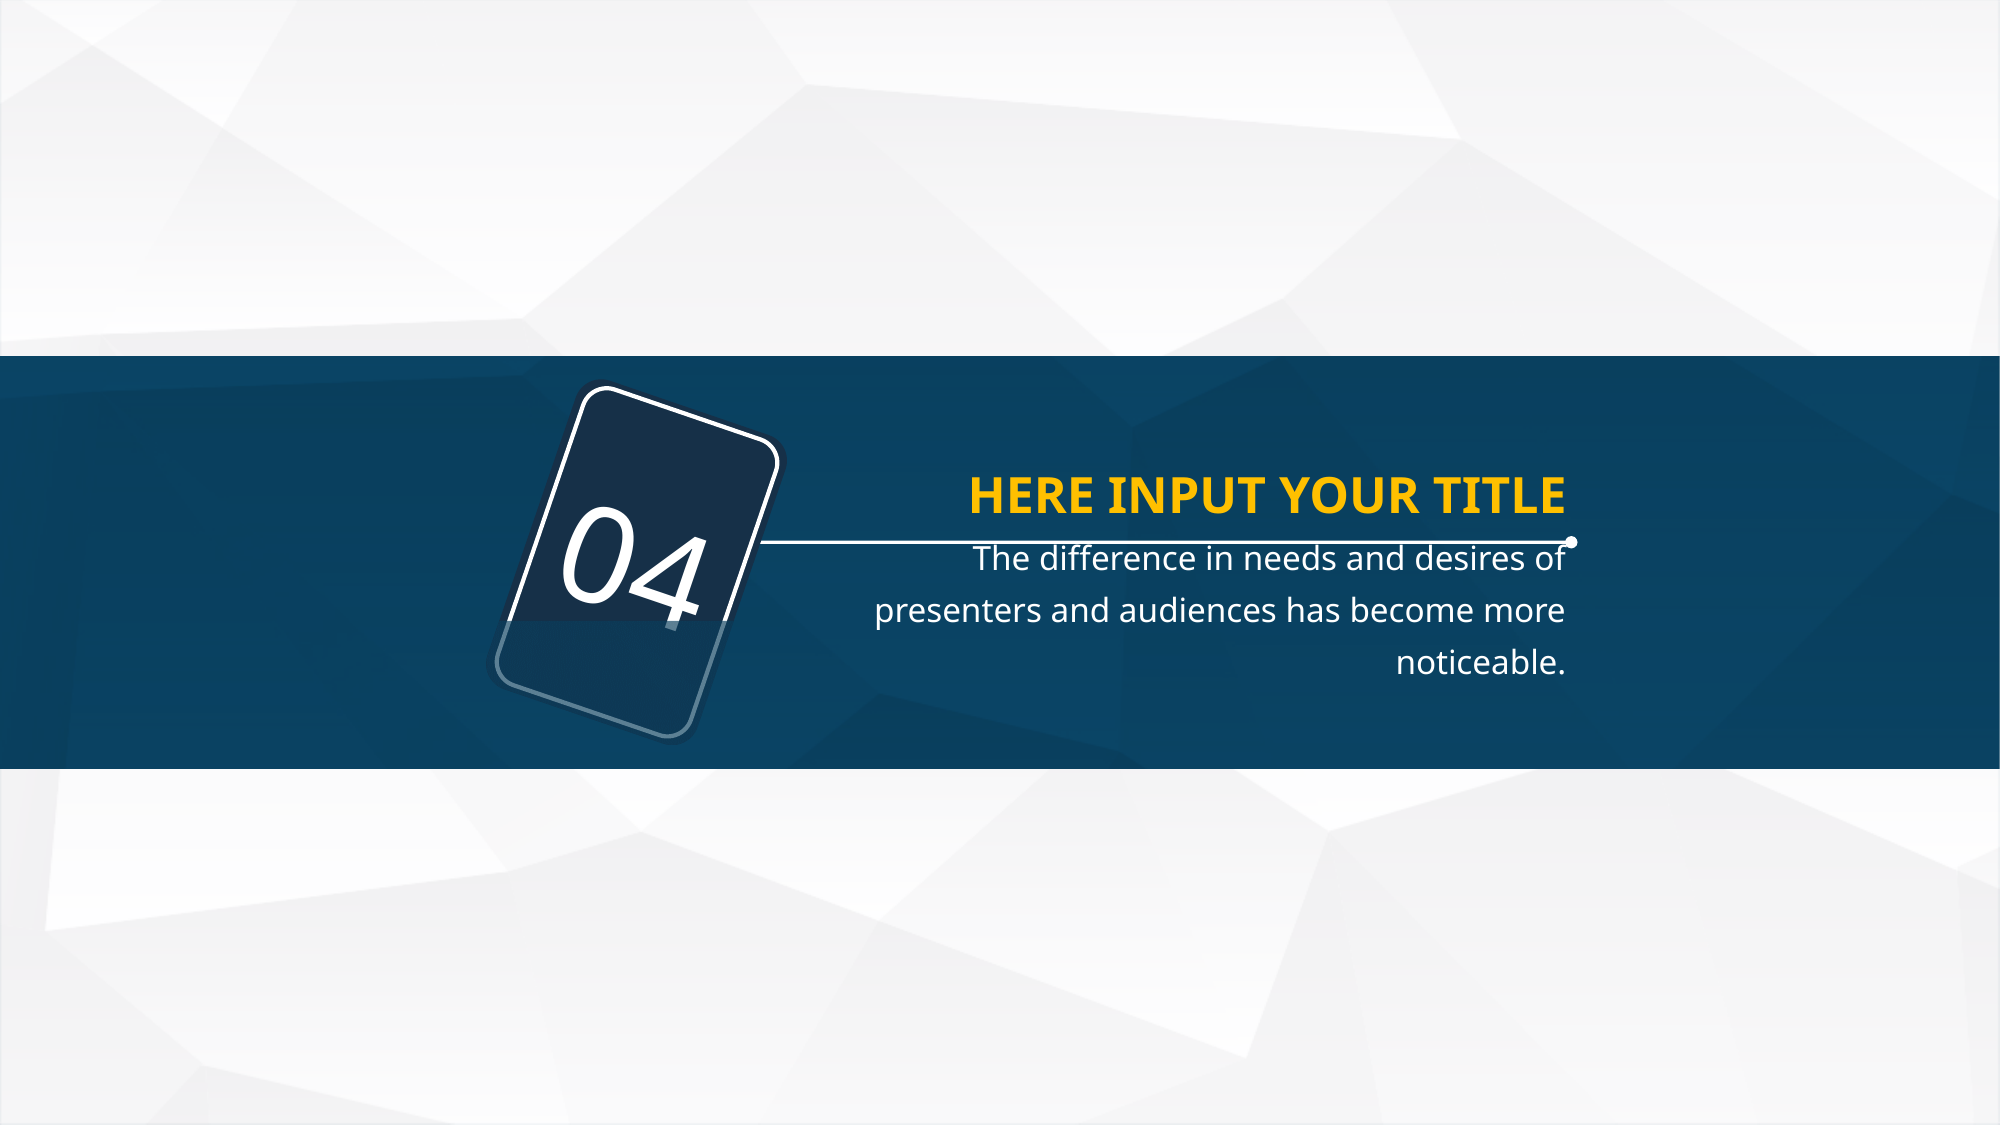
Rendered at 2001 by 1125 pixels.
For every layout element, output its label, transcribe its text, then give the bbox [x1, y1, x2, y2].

text_box HERE INPUT YOUR TITLE [803, 457, 1567, 543]
text_box [486, 379, 787, 745]
text_box The difference in needs and desires of presenters and audiences has become more noticeable. [832, 549, 1567, 657]
text_box 04 [644, 549, 692, 597]
picture [0, 0, 2000, 1125]
text_box 04 [509, 388, 778, 620]
